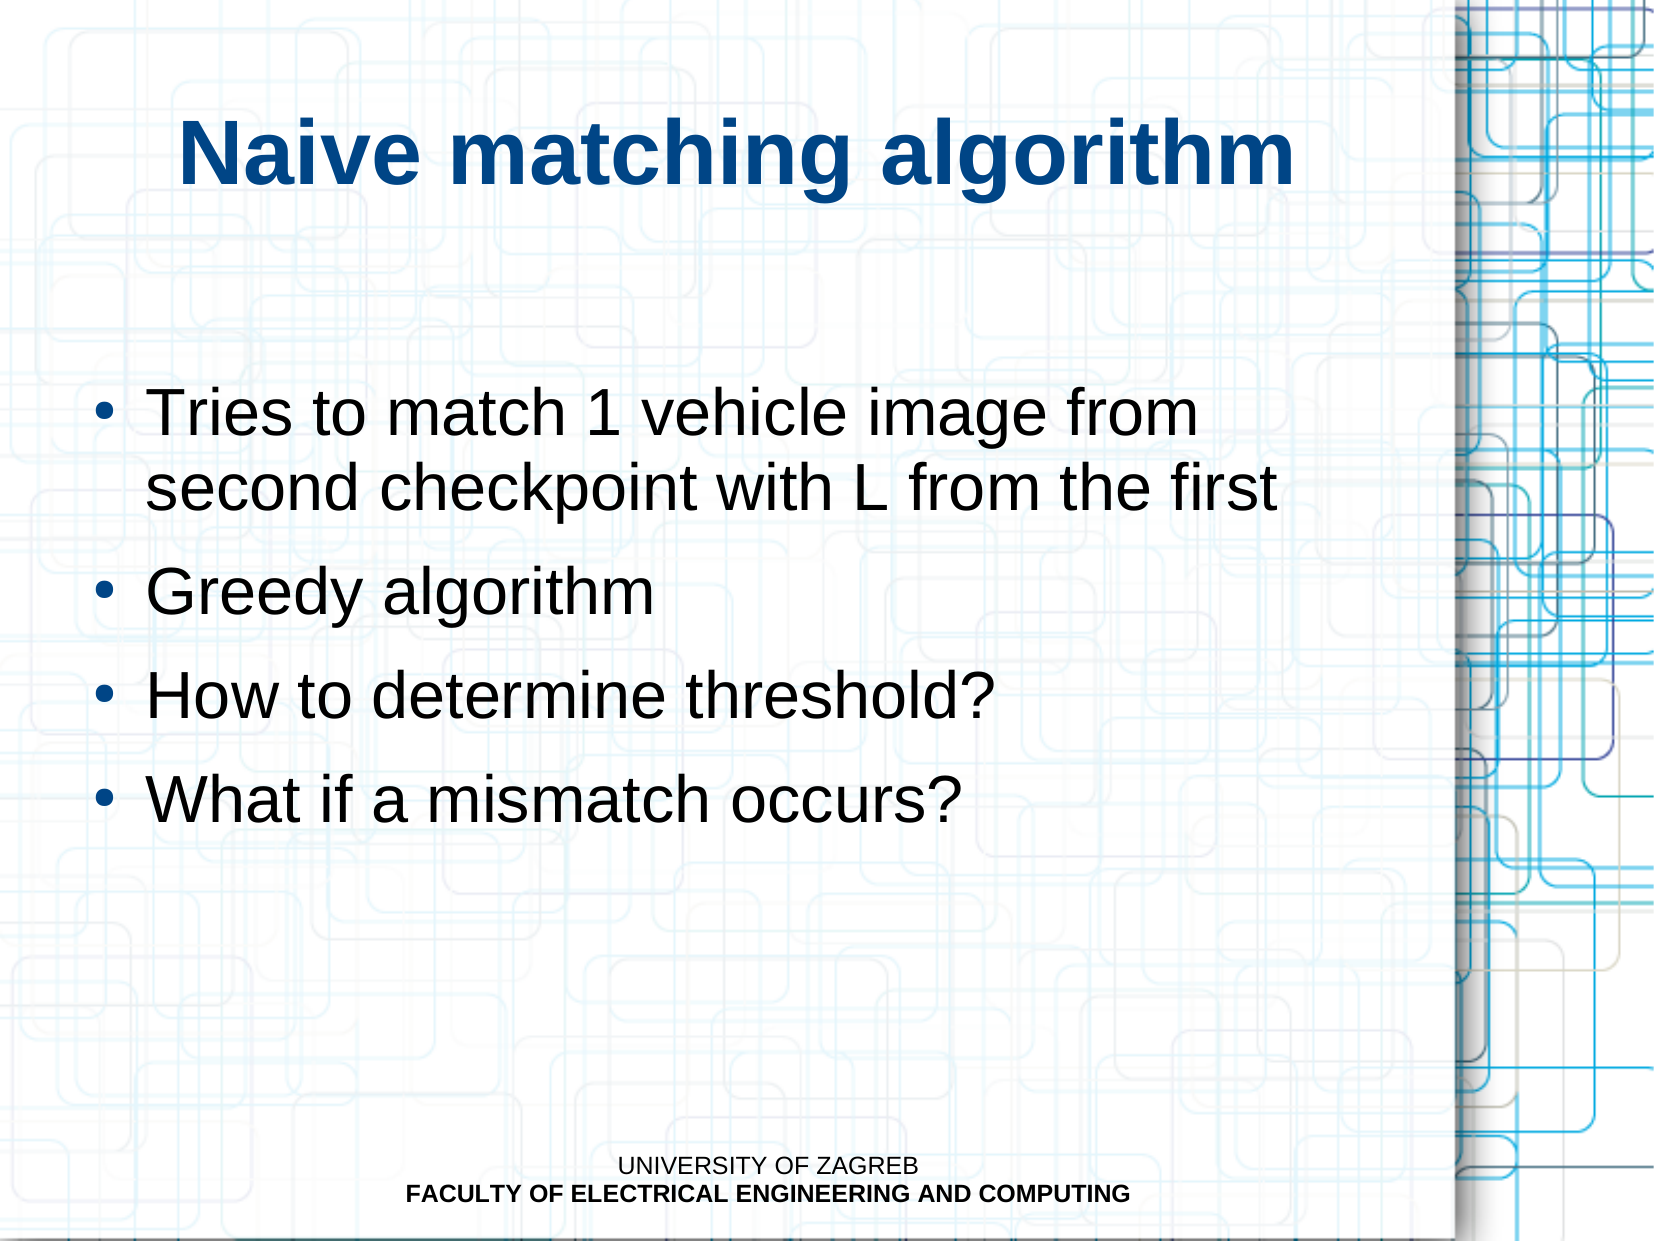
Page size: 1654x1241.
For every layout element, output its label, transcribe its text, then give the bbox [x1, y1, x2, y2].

list Tries to match 1 vehicle image from second checkpoint with L from the first Greedy algorithm How to determine threshold? What if a mismatch occurs? [75, 375, 1410, 985]
title Naive matching algorithm [59, 56, 1418, 250]
picture [0, 0, 1654, 1241]
